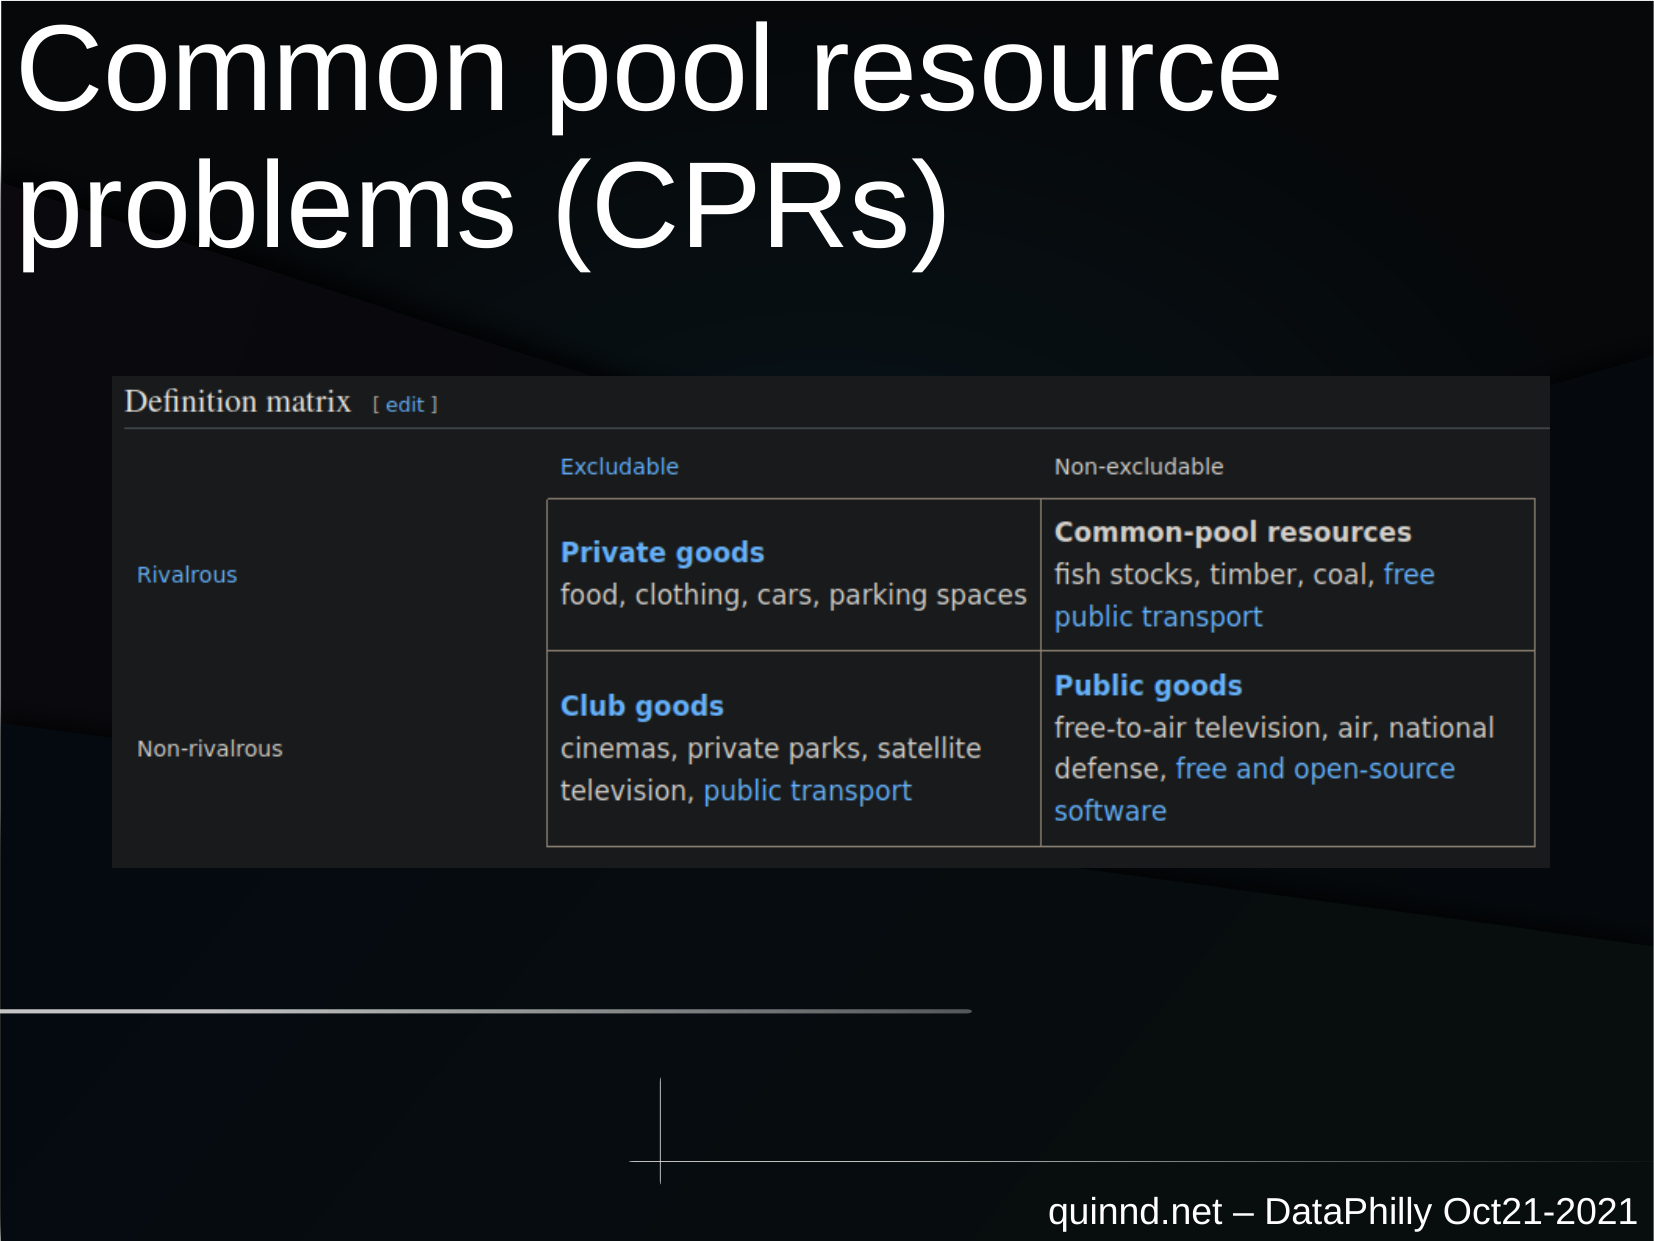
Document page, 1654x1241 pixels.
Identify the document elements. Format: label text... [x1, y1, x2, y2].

title Common pool resource problems (CPRs) [15, 0, 1492, 274]
picture [0, 0, 1654, 1241]
